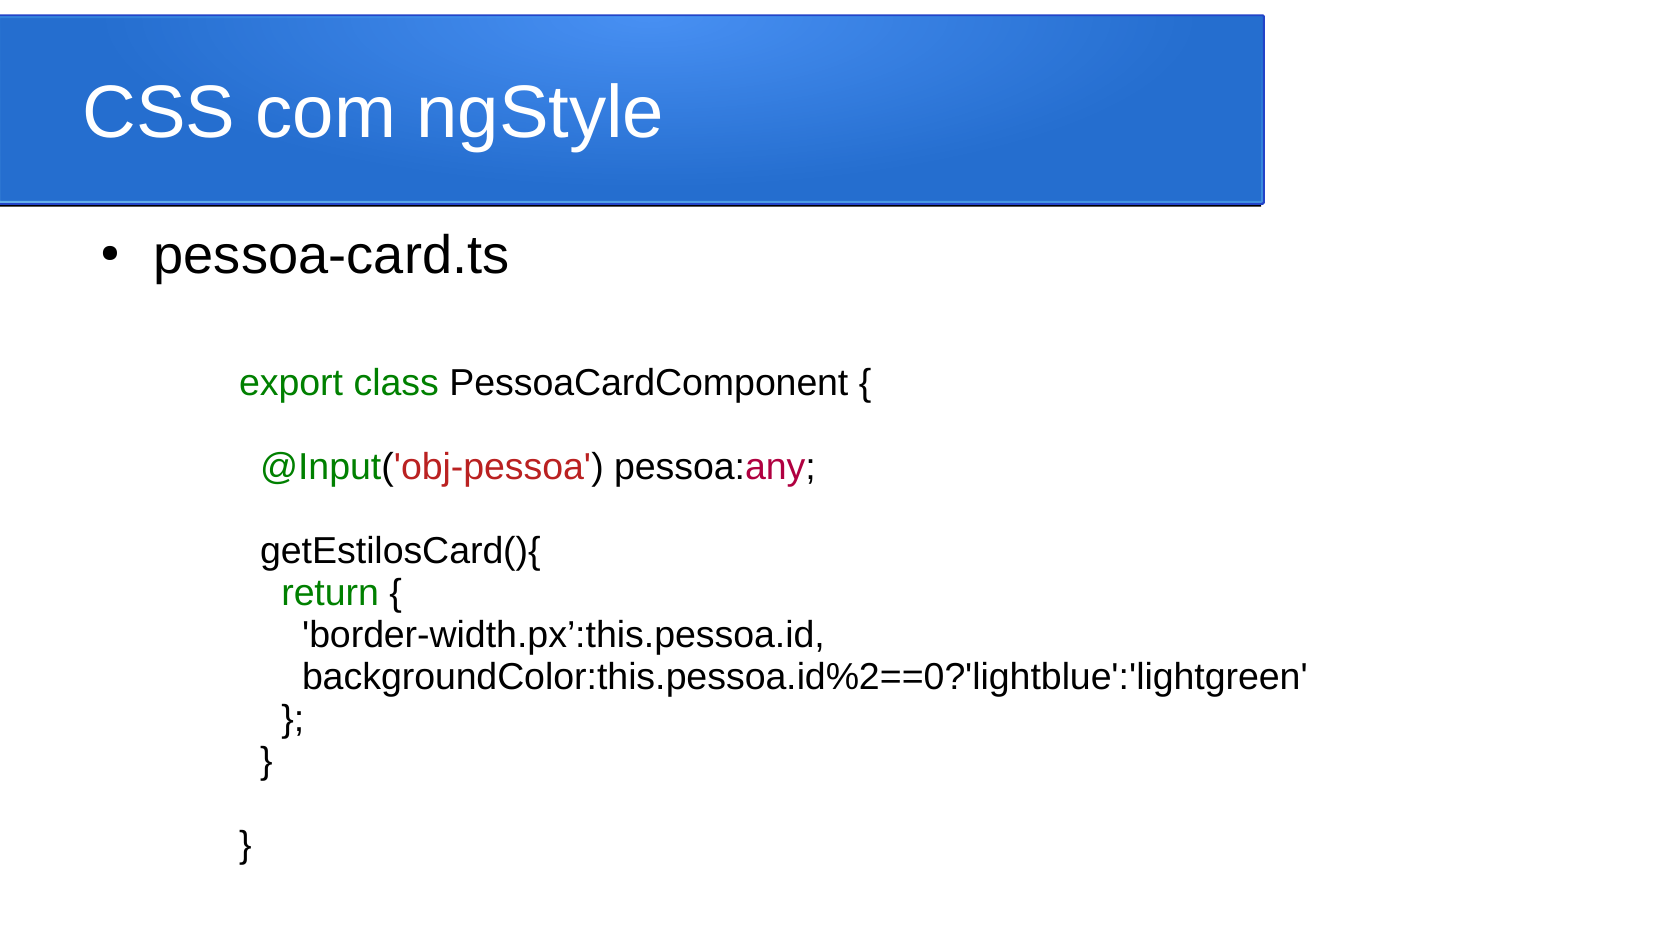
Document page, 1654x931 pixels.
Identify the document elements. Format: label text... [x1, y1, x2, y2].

list pessoa-card.ts [82, 224, 1571, 764]
title CSS com ngStyle [82, 35, 1235, 189]
text_box export class PessoaCardComponent { @Input('obj-pessoa') pessoa:any; getEstilosCard(){ return { 'border-width.px’:this.pessoa.id, backgroundColor:this.pessoa.id%2==0?'lightblue':'lightgreen' }; } } [224, 354, 1489, 874]
